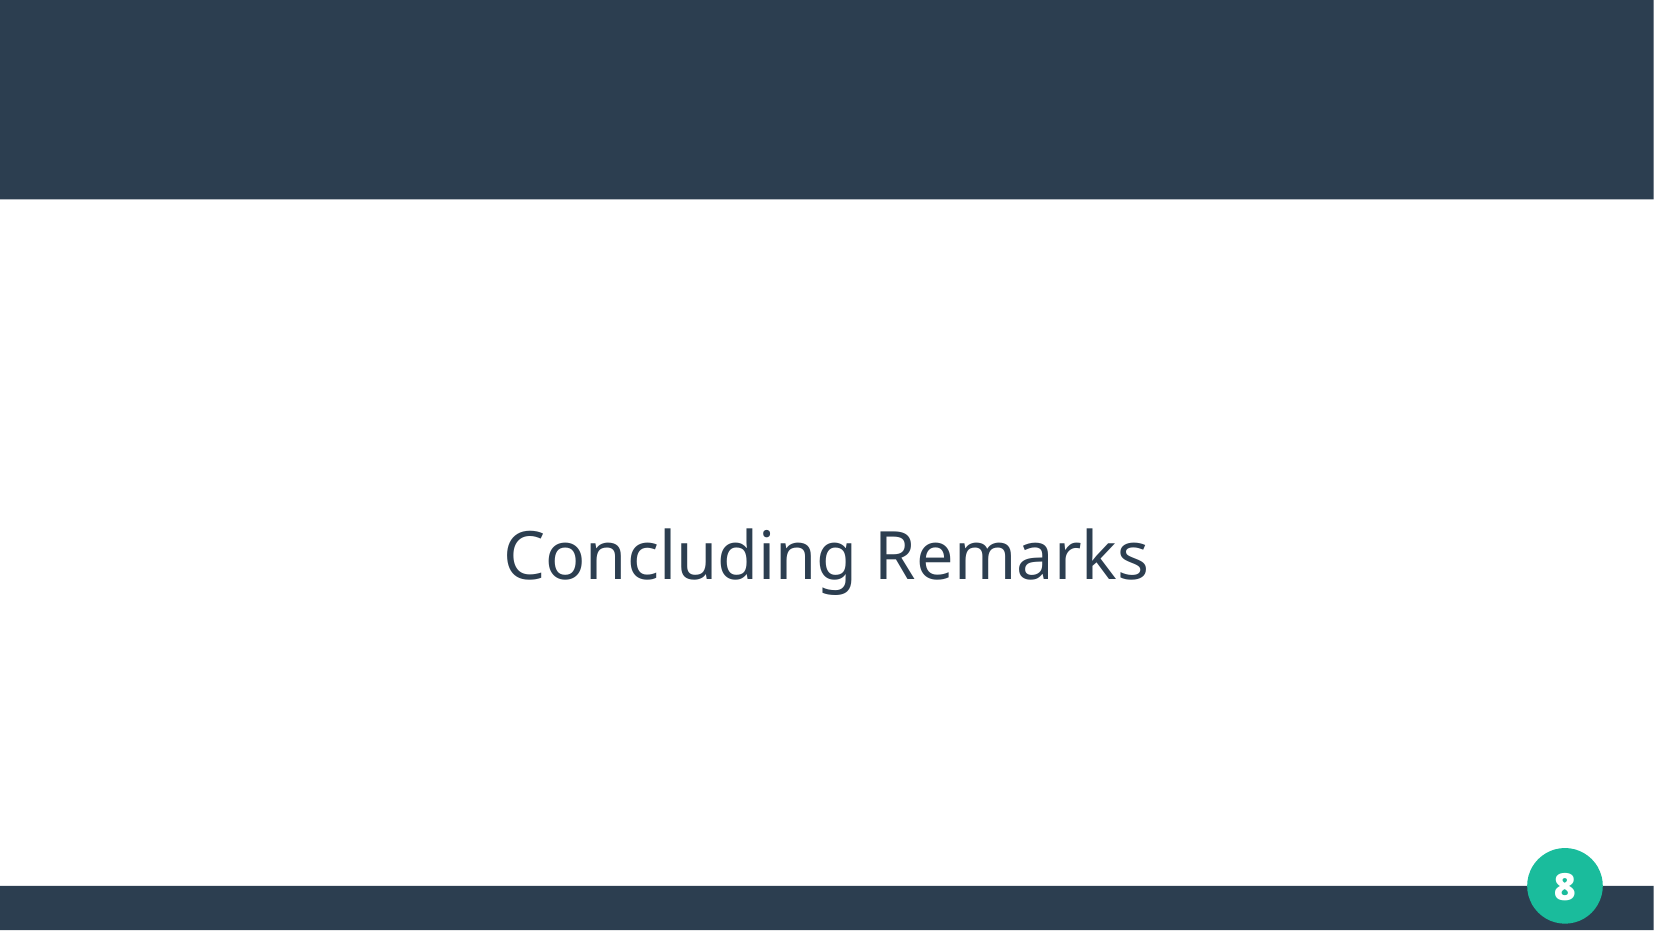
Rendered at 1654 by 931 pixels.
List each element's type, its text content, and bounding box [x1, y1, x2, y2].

subtitle Concluding Remarks [59, 243, 1595, 864]
